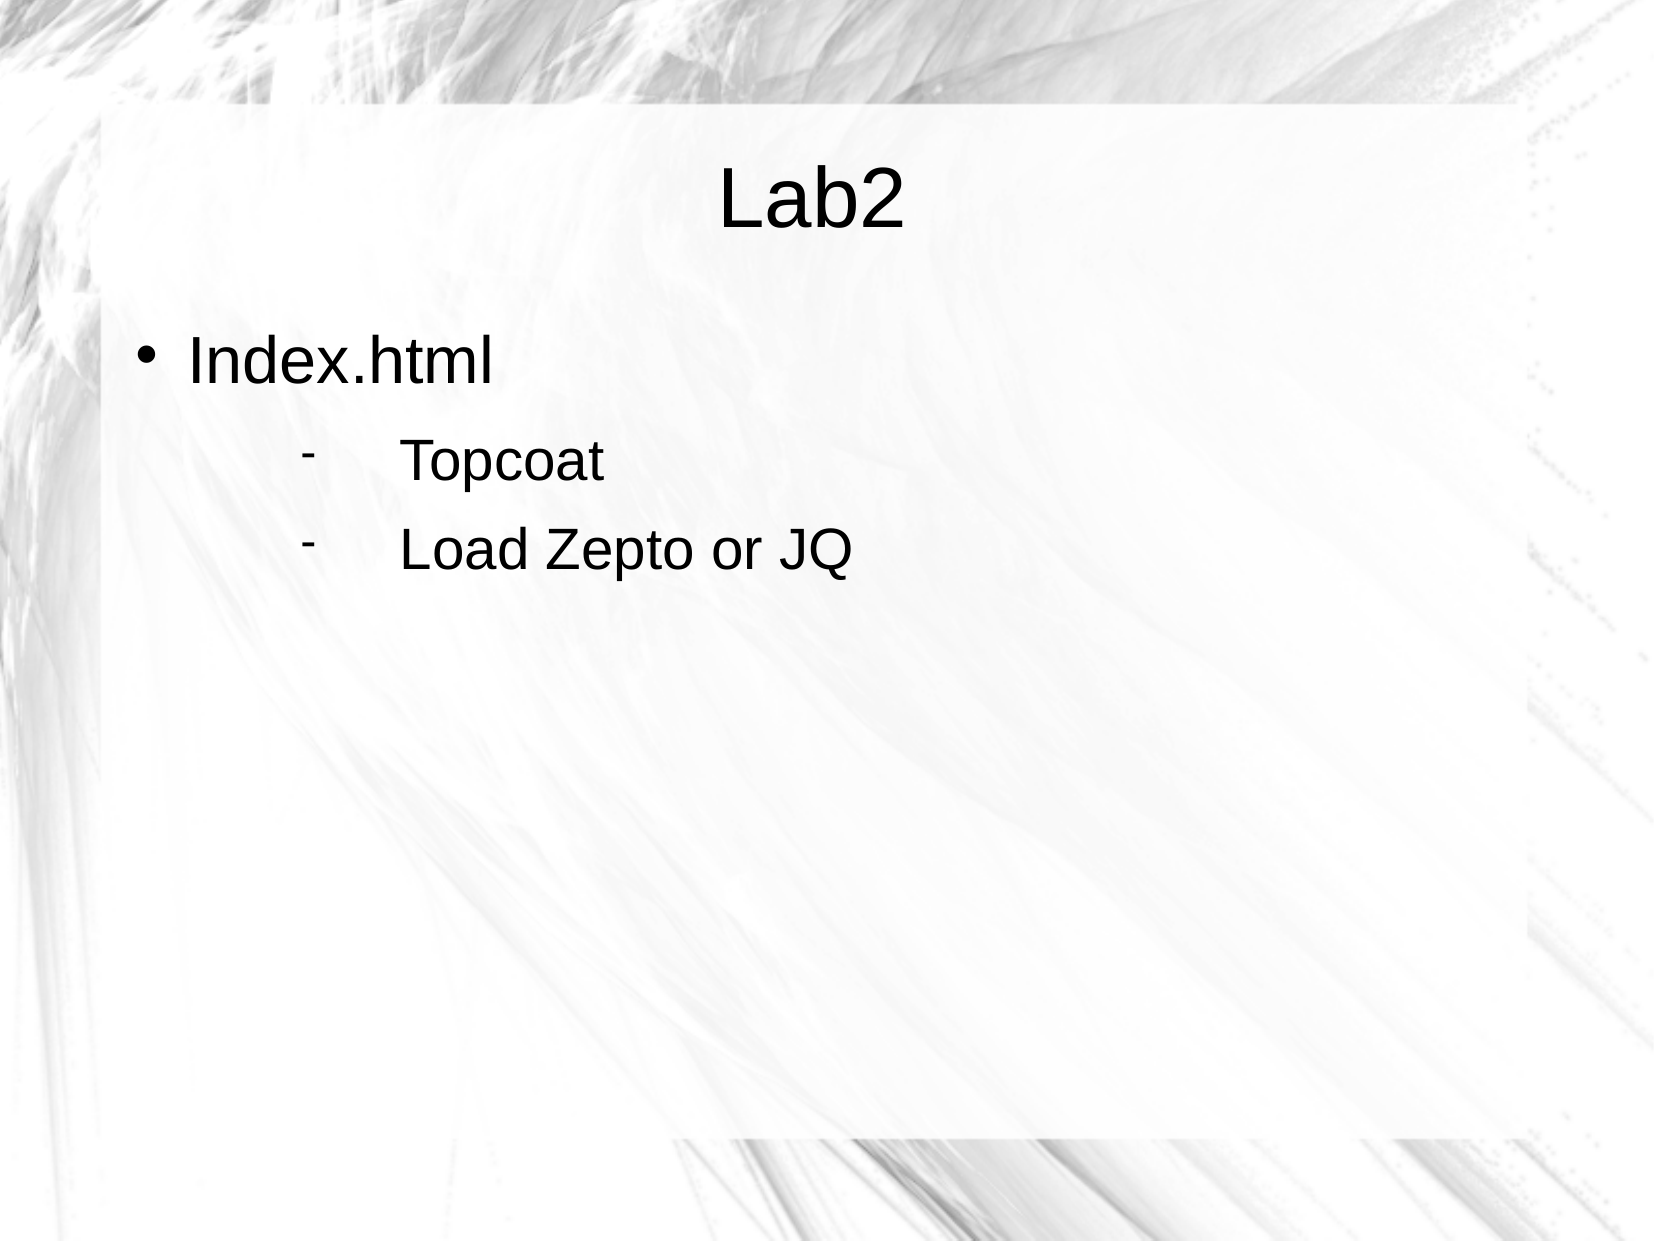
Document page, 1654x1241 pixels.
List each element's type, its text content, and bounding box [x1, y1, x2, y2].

list Index.html Topcoat Load Zepto or JQ [118, 319, 1571, 946]
title Lab2 [118, 112, 1506, 281]
picture [0, 0, 1654, 1241]
